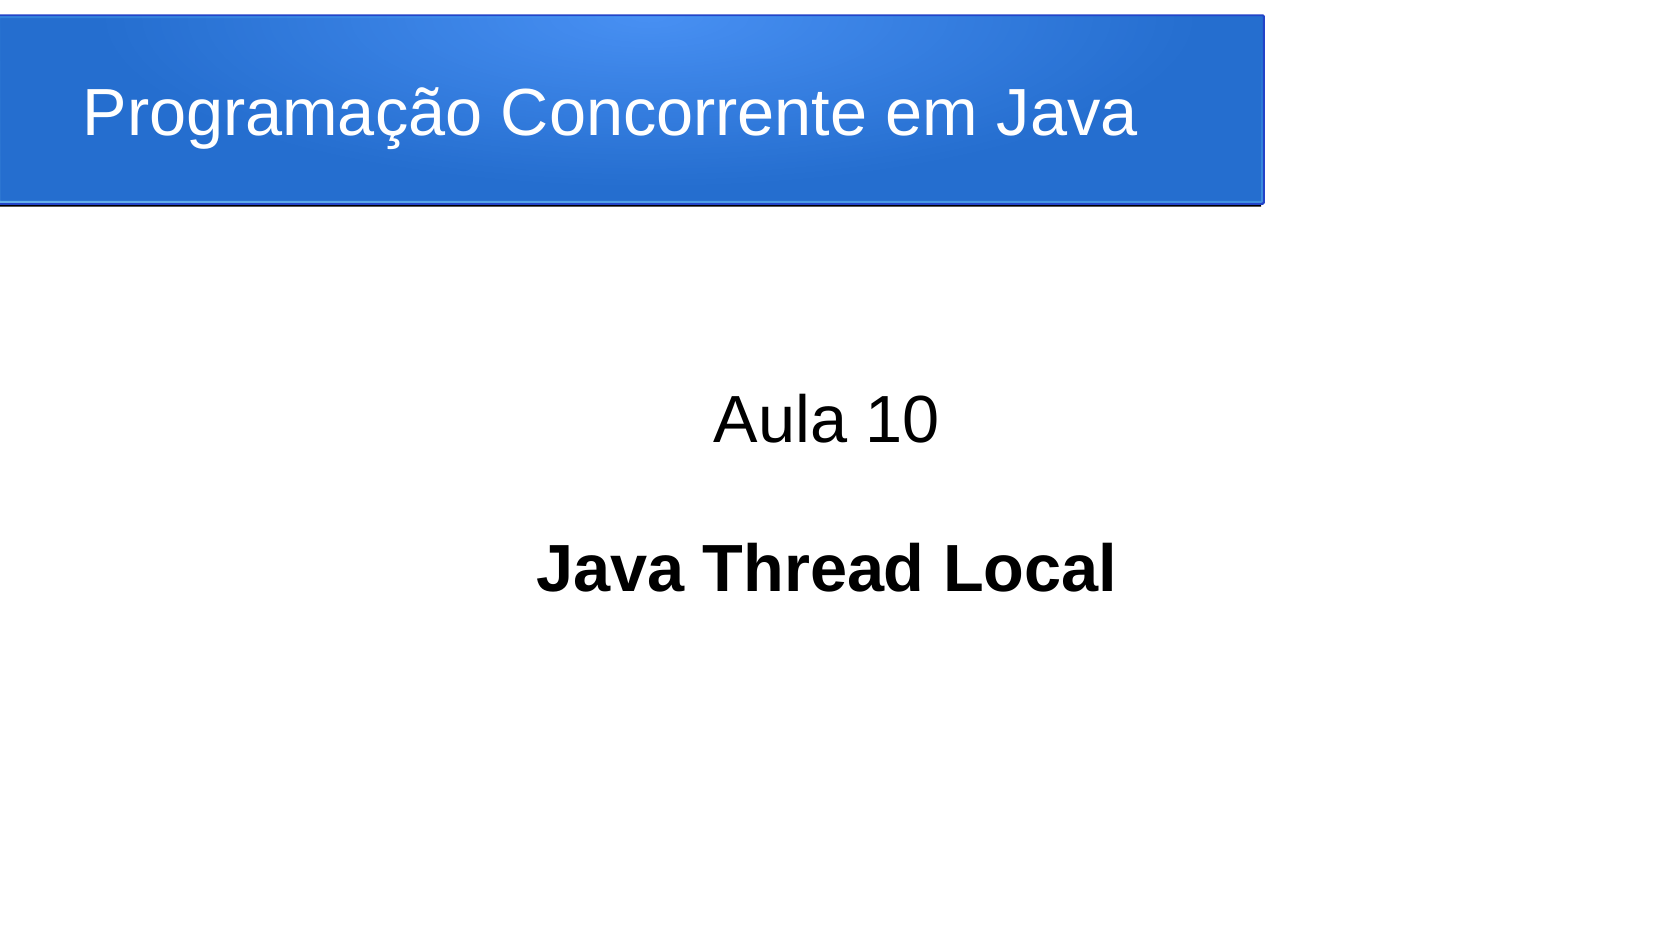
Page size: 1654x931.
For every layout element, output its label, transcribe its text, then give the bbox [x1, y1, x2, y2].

subtitle Aula 10 Java Thread Local [82, 224, 1571, 764]
title Programação Concorrente em Java [82, 35, 1235, 189]
